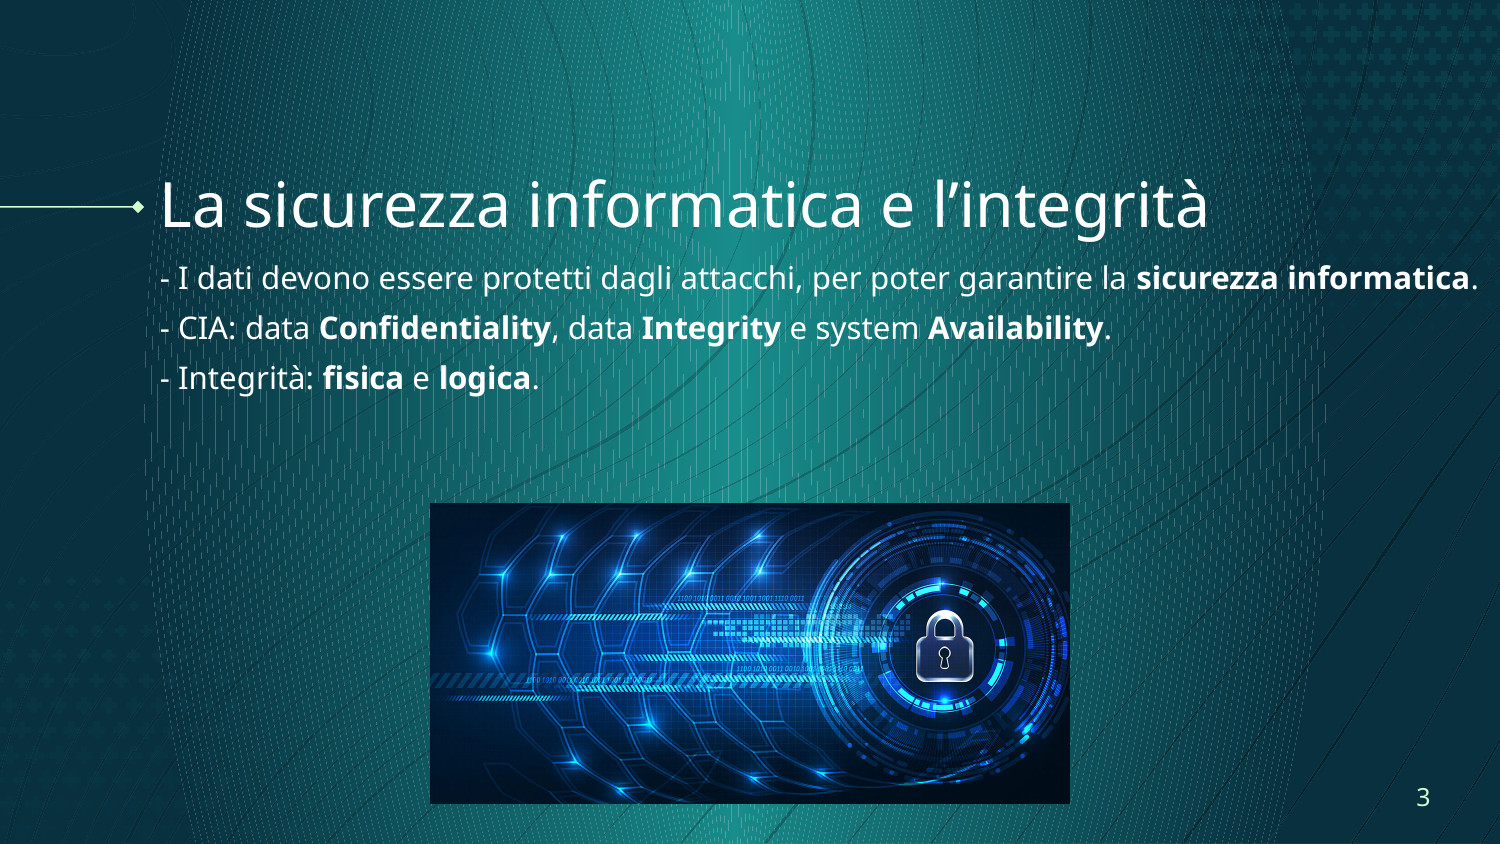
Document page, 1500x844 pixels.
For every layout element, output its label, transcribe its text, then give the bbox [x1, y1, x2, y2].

list - I dati devono essere protetti dagli attacchi, per poter garantire la sicurezza informatica. - CIA: data Confidentiality, data Integrity e system Availability. - Integrità: fisica e logica. [159, 258, 1489, 537]
title La sicurezza informatica e l’integrità [159, 174, 1340, 240]
slide_number <numero> [1378, 766, 1469, 832]
picture [430, 503, 1070, 804]
